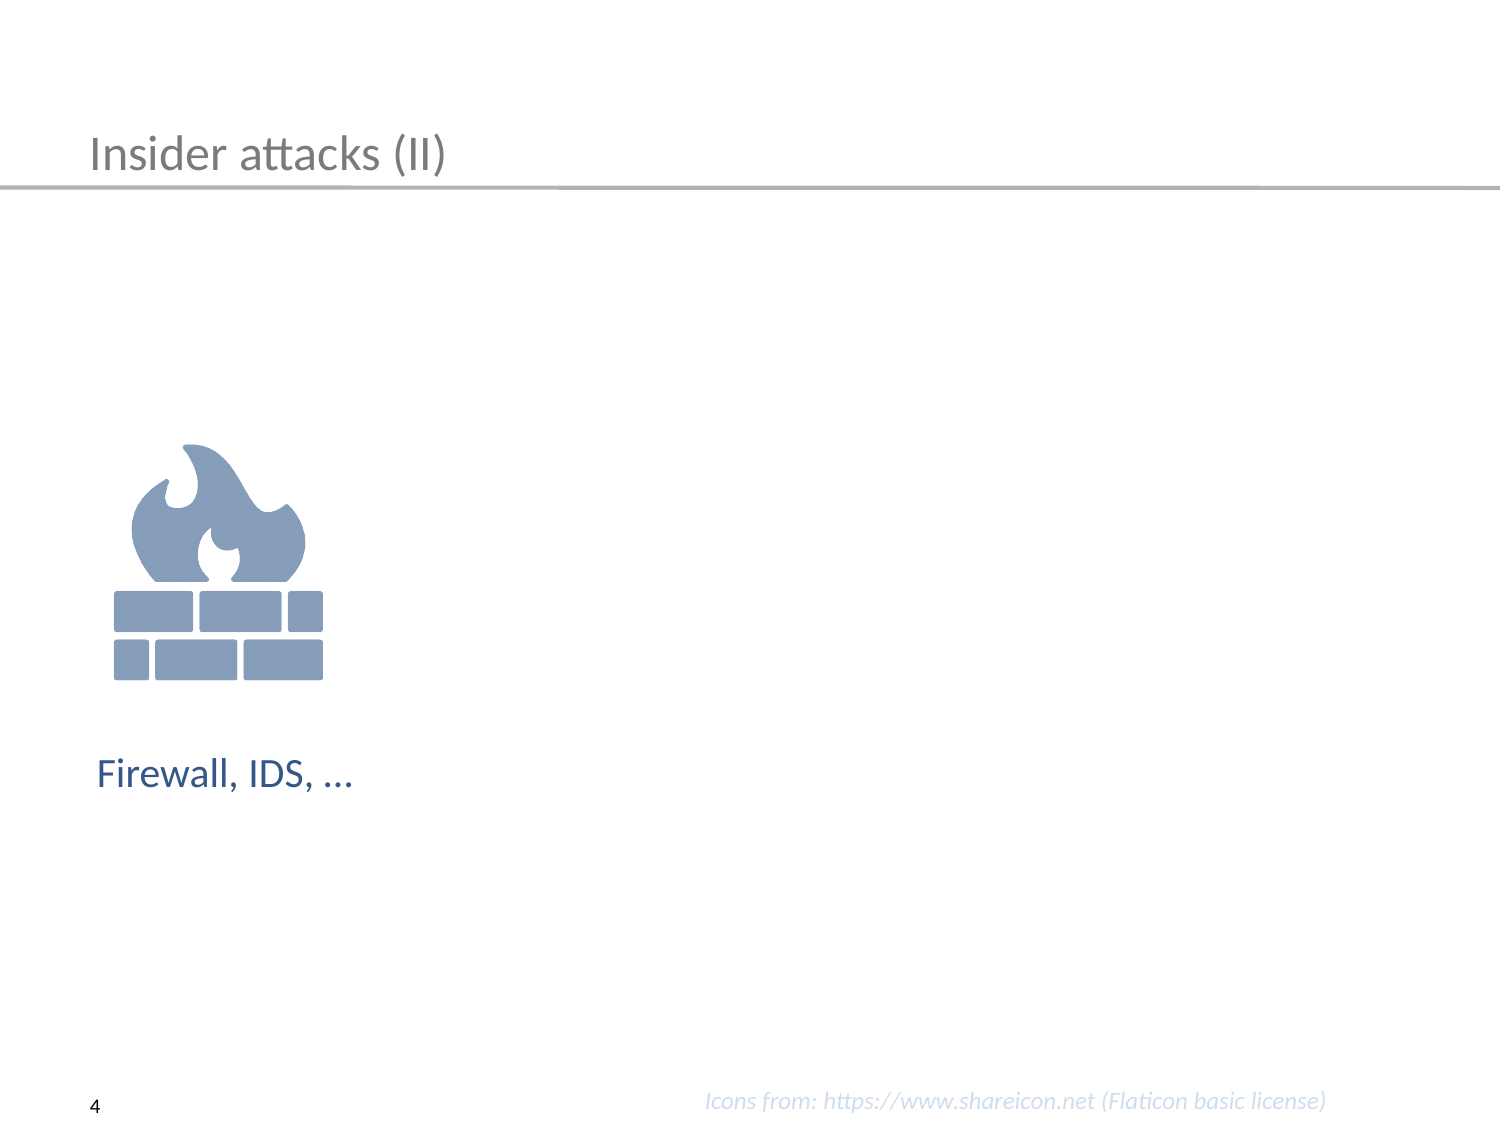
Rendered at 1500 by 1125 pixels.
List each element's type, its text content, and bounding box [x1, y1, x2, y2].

text_box Insider attacks (II) [75, 19, 1463, 188]
picture [100, 444, 337, 681]
text_box Firewall, IDS, … [35, 738, 415, 797]
text_box Icons from: https://www.shareicon.net (Flaticon basic license) [689, 1077, 1499, 1123]
